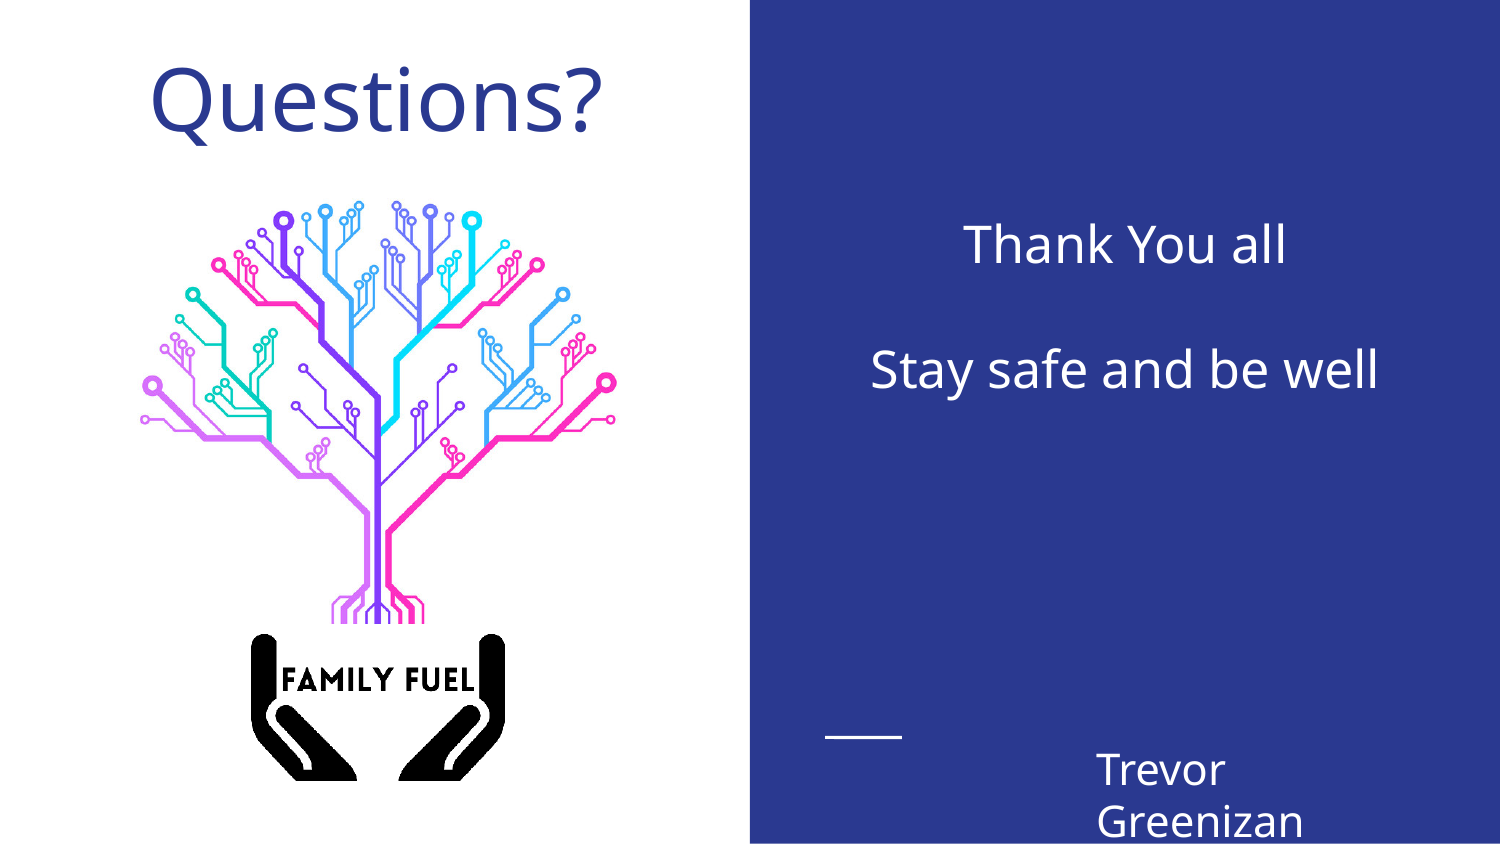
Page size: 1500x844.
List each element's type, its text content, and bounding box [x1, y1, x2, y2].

title Questions? [44, 0, 708, 165]
picture [130, 174, 620, 781]
text_box Trevor Greenizan [1081, 726, 1447, 844]
text_box Thank You all Stay safe and be well [851, 196, 1400, 516]
